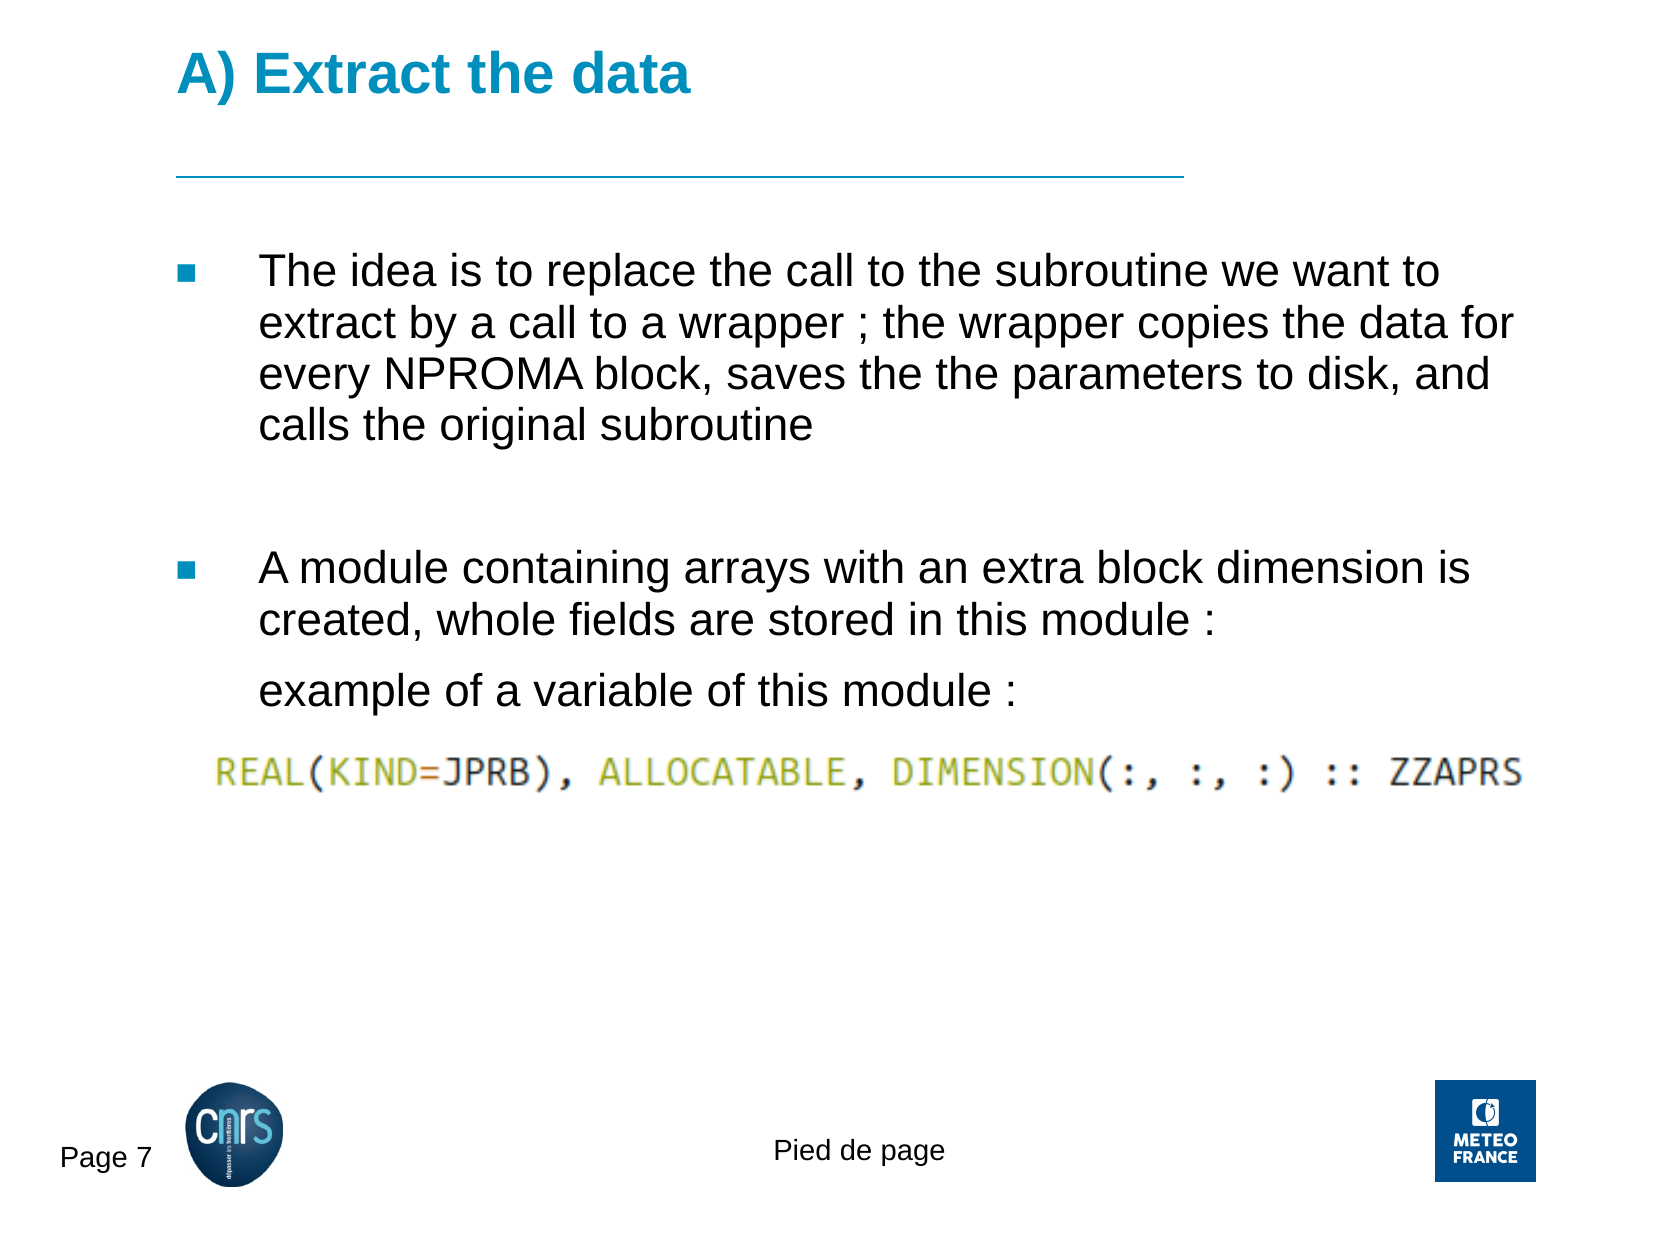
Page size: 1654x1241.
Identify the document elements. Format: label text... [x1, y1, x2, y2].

list The idea is to replace the call to the subroutine we want to extract by a call to a wrapper ; the wrapper copies the data for every NPROMA block, saves the the parameters to disk, and calls the original subroutine A module containing arrays with an extra block dimension is created, whole fields are stored in this module : example of a variable of this module : [157, 245, 1571, 1020]
title A) Extract the data [176, 24, 1609, 122]
picture [205, 747, 1538, 795]
picture [1435, 1080, 1536, 1182]
picture [185, 1082, 283, 1187]
